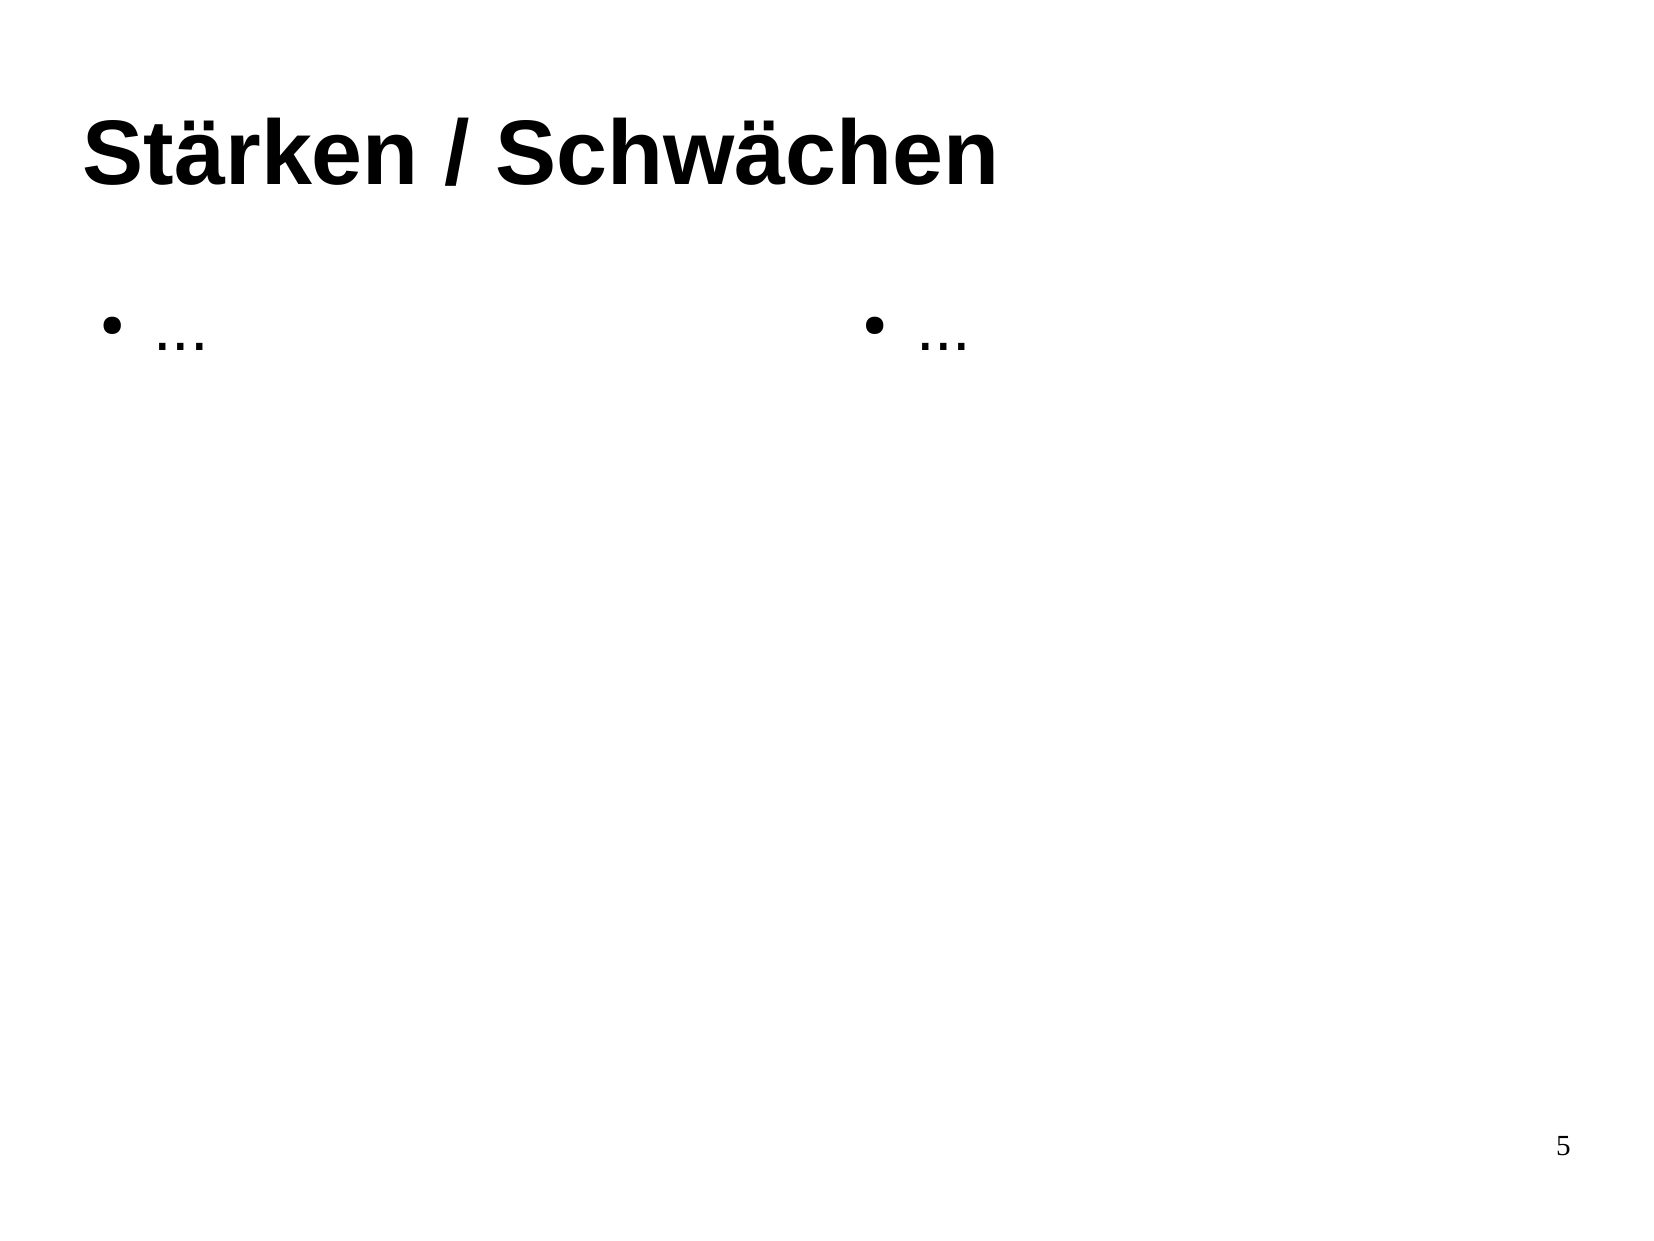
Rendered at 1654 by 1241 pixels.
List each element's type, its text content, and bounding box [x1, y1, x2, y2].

list ... [82, 290, 809, 1010]
list ... [845, 290, 1572, 1010]
title Stärken / Schwächen [82, 49, 1571, 257]
